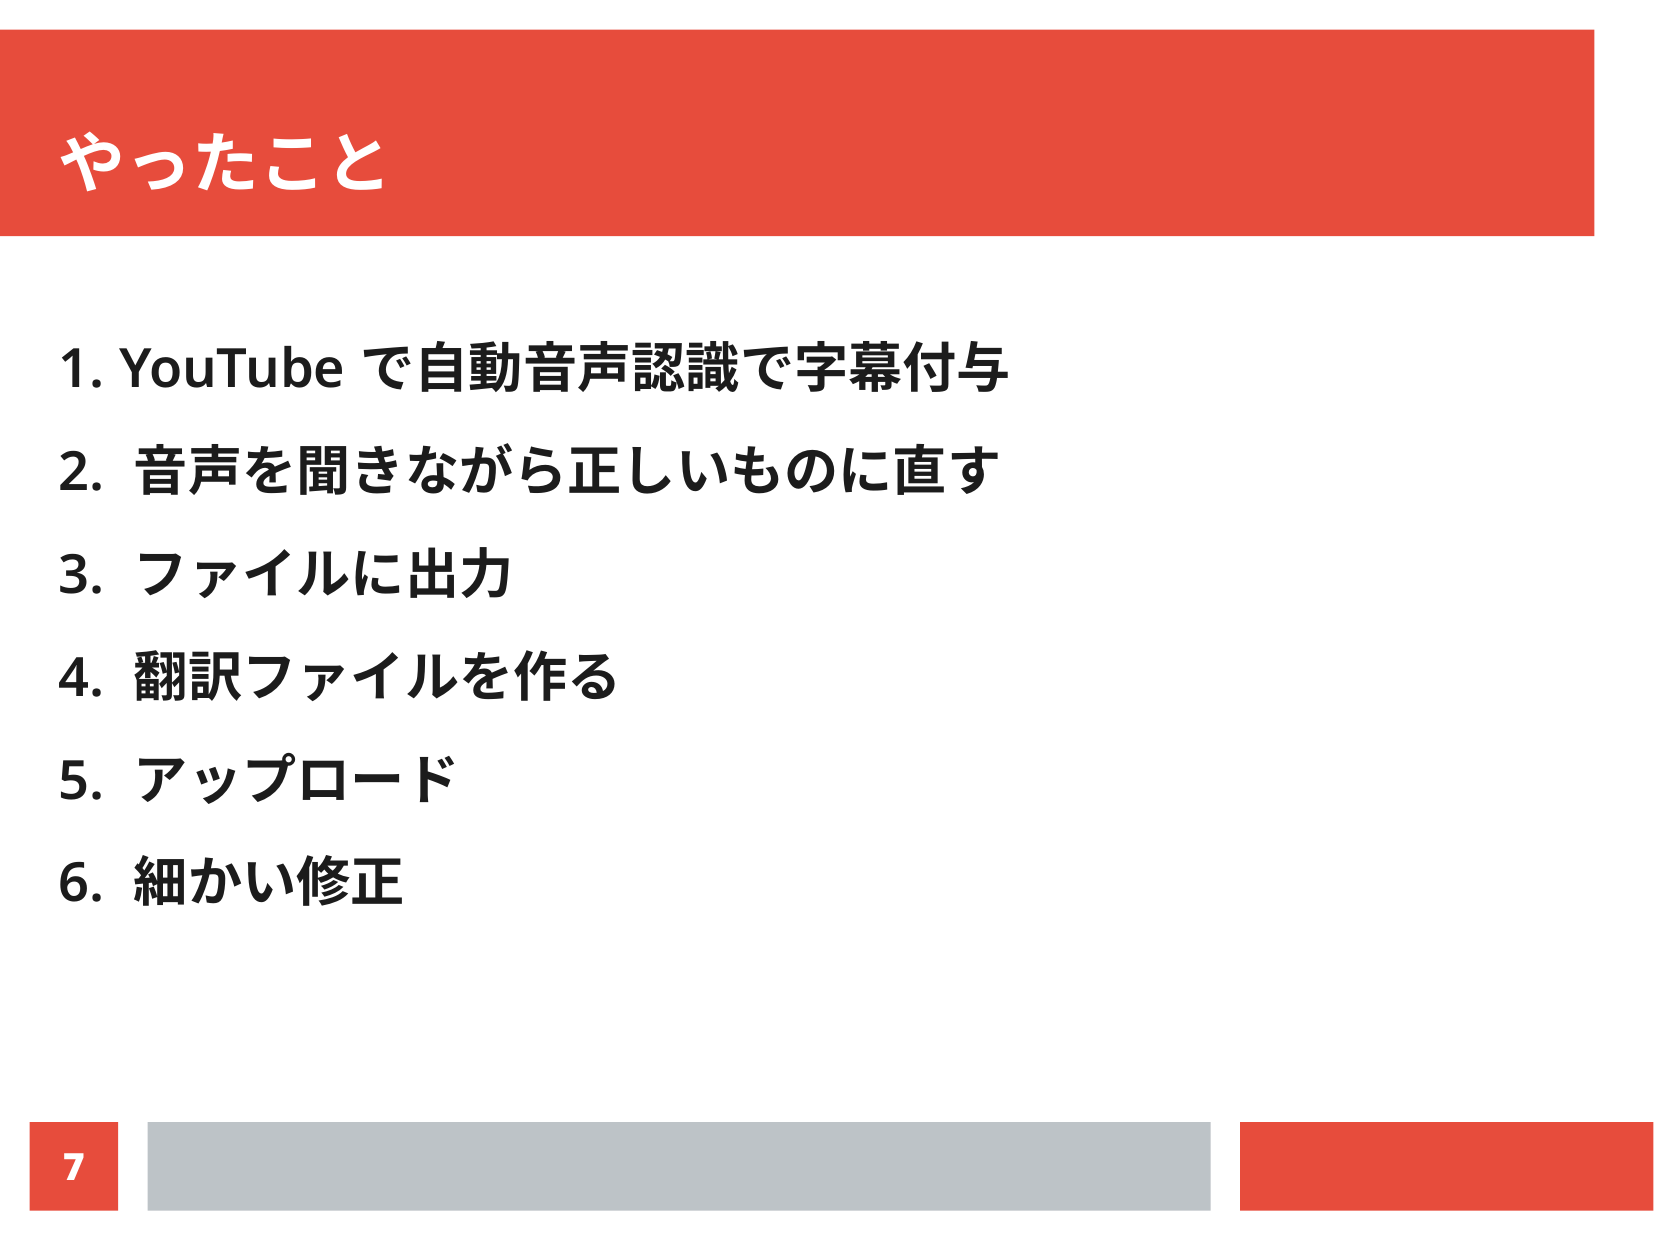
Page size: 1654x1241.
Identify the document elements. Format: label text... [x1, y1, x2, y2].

title やったこと [59, 59, 1595, 207]
list 1. YouTubeで自動音声認識で字幕付与 2. 音声を聞きながら正しいものに直す 3. ファイルに出力 4. 翻訳ファイルを作る 5. アップロード 6. 細かい修正 [59, 324, 1565, 1093]
